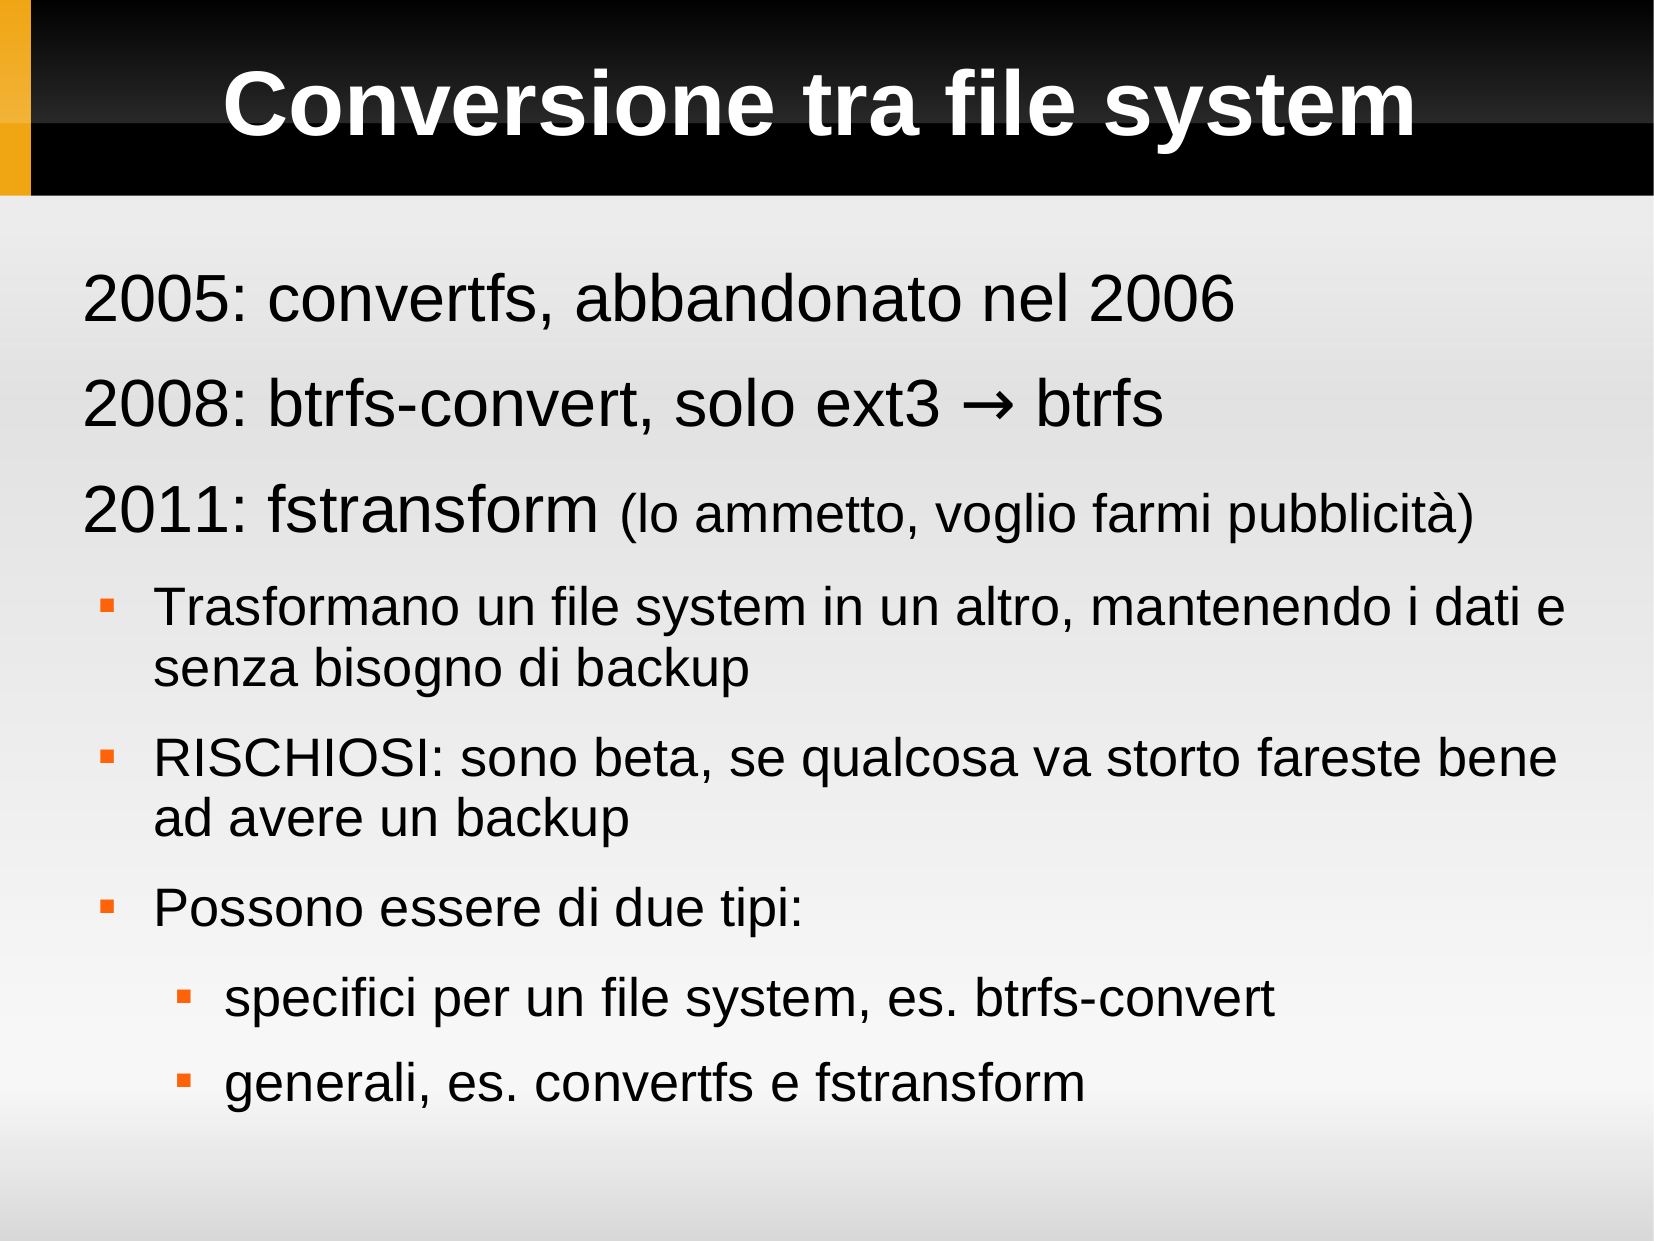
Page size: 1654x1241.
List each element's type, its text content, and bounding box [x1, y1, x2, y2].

title Conversione tra file system [76, 0, 1565, 208]
picture [0, 0, 1654, 1241]
list 2005: convertfs, abbandonato nel 2006 2008: btrfs-convert, solo ext3 → btrfs 2011: fstransform (lo ammetto, voglio farmi pubblicità) Trasformano un file system in un altro, mantenendo i dati e senza bisogno di backup RISCHIOSI: sono beta, se qualcosa va storto fareste bene ad avere un backup Possono essere di due tipi: specifici per un file system, es. btrfs-convert generali, es. convertfs e fstransform [82, 260, 1571, 1211]
